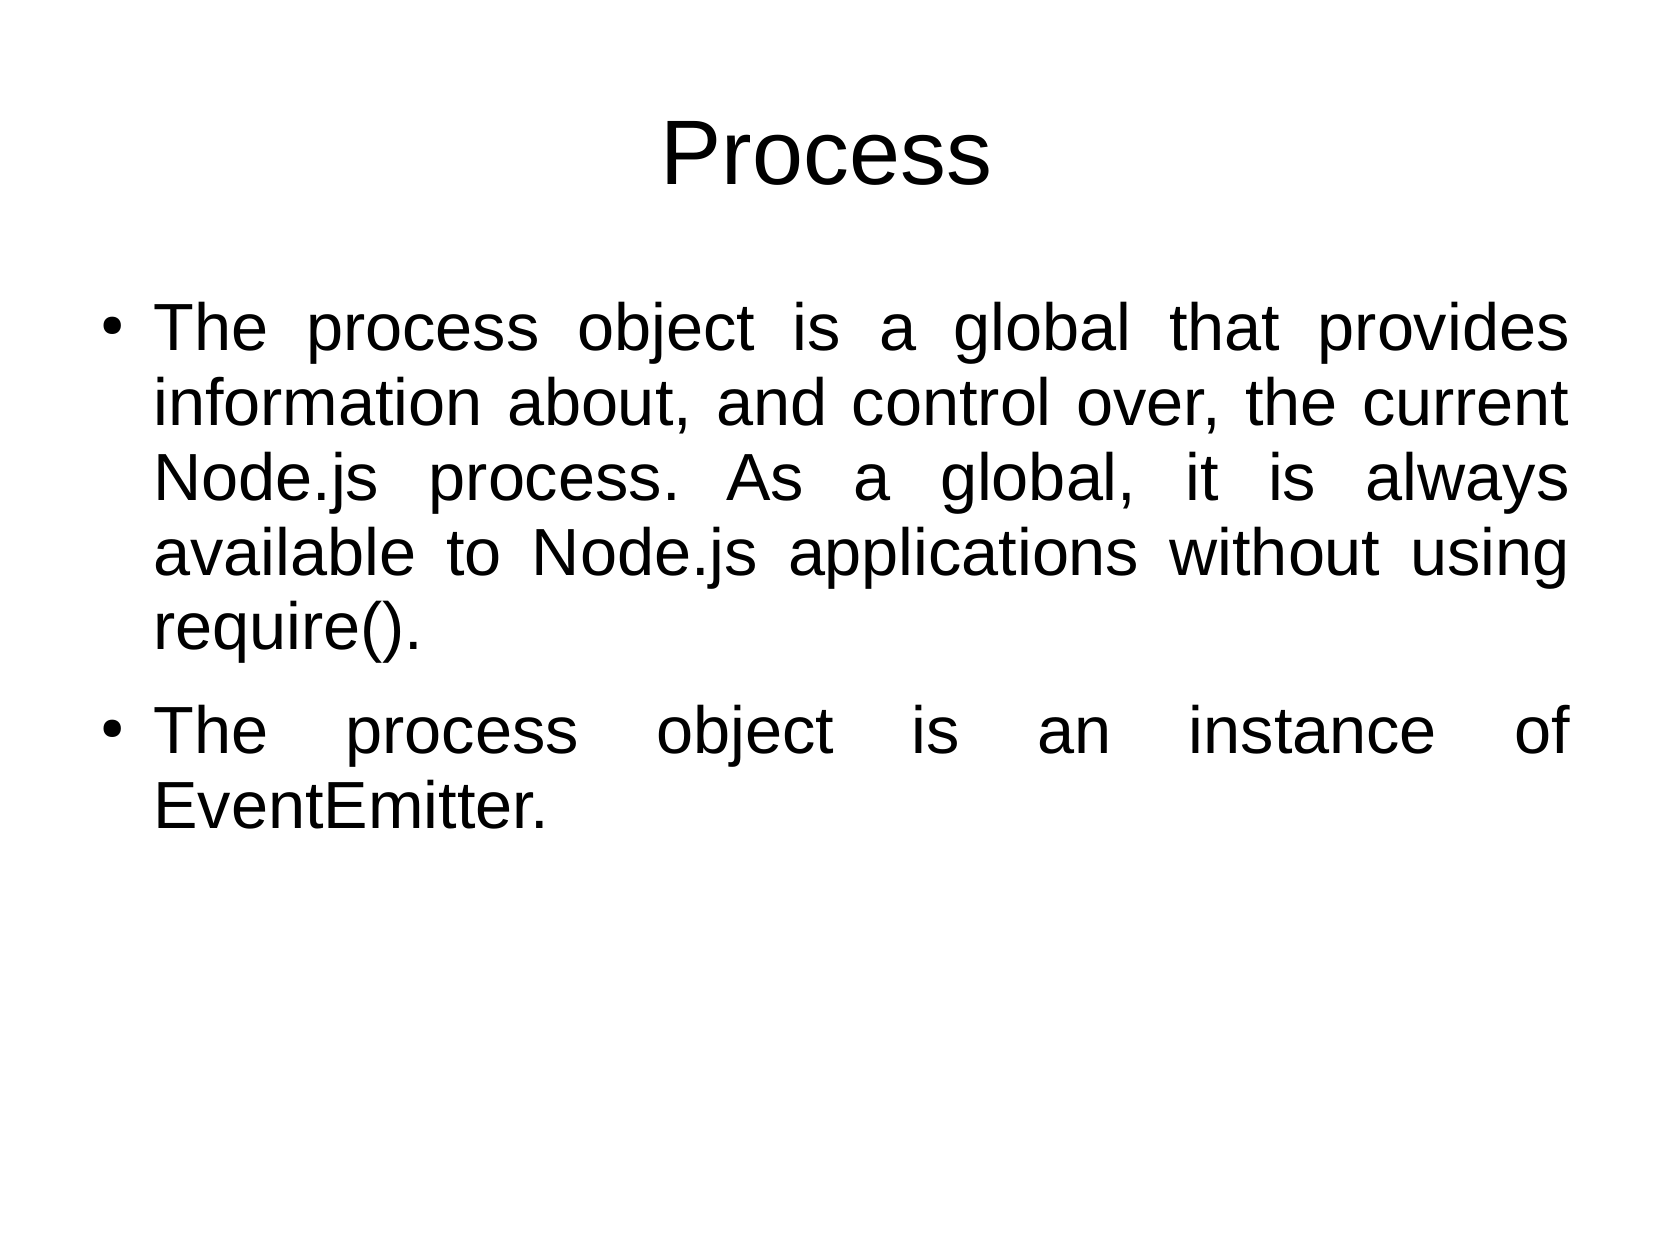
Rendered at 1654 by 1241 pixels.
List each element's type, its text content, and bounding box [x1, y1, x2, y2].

title Process [82, 49, 1571, 257]
list The process object is a global that provides information about, and control over, the current Node.js process. As a global, it is always available to Node.js applications without using require(). The process object is an instance of EventEmitter. [82, 290, 1571, 1010]
